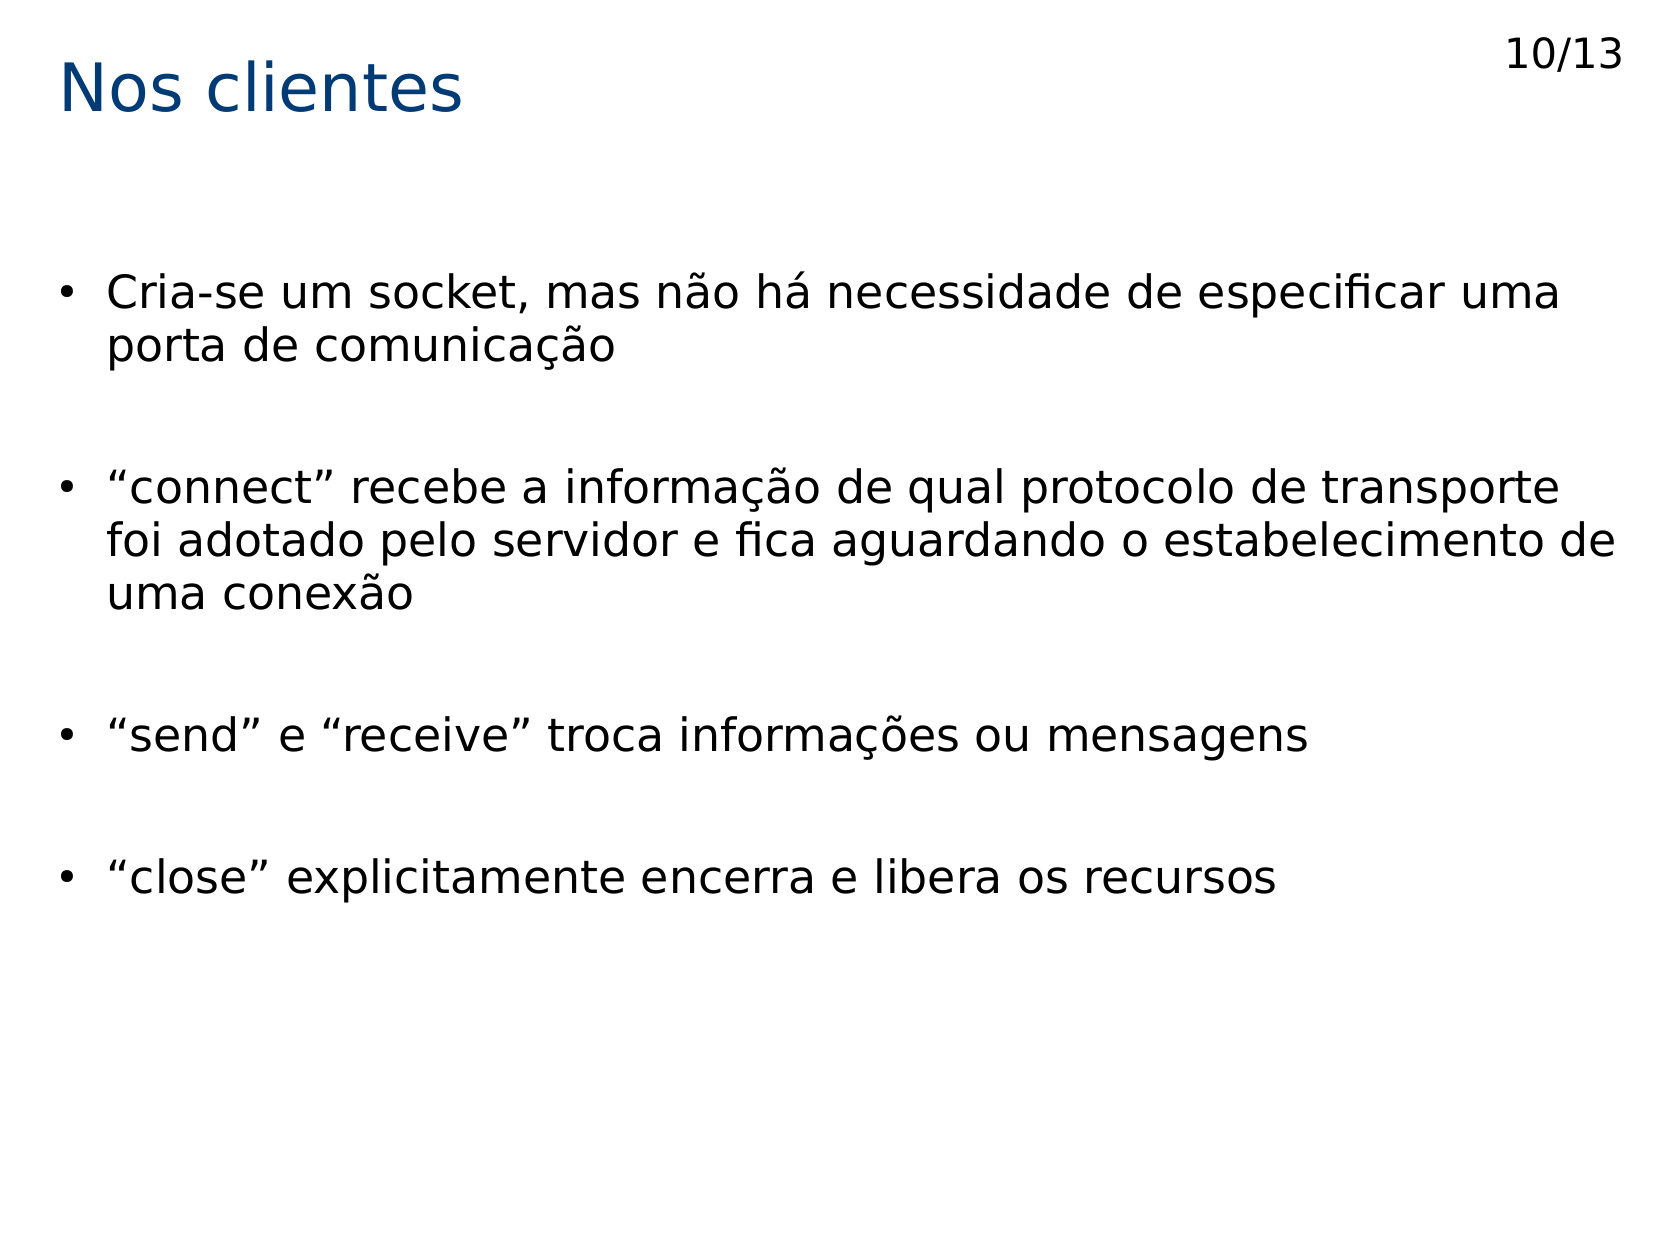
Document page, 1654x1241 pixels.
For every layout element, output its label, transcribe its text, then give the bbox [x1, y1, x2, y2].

list Cria-se um socket, mas não há necessidade de especificar uma porta de comunicação “connect” recebe a informação de qual protocolo de transporte foi adotado pelo servidor e fica aguardando o estabelecimento de uma conexão “send” e “receive” troca informações ou mensagens “close” explicitamente encerra e libera os recursos [59, 265, 1625, 1211]
title Nos clientes [59, 29, 1506, 148]
